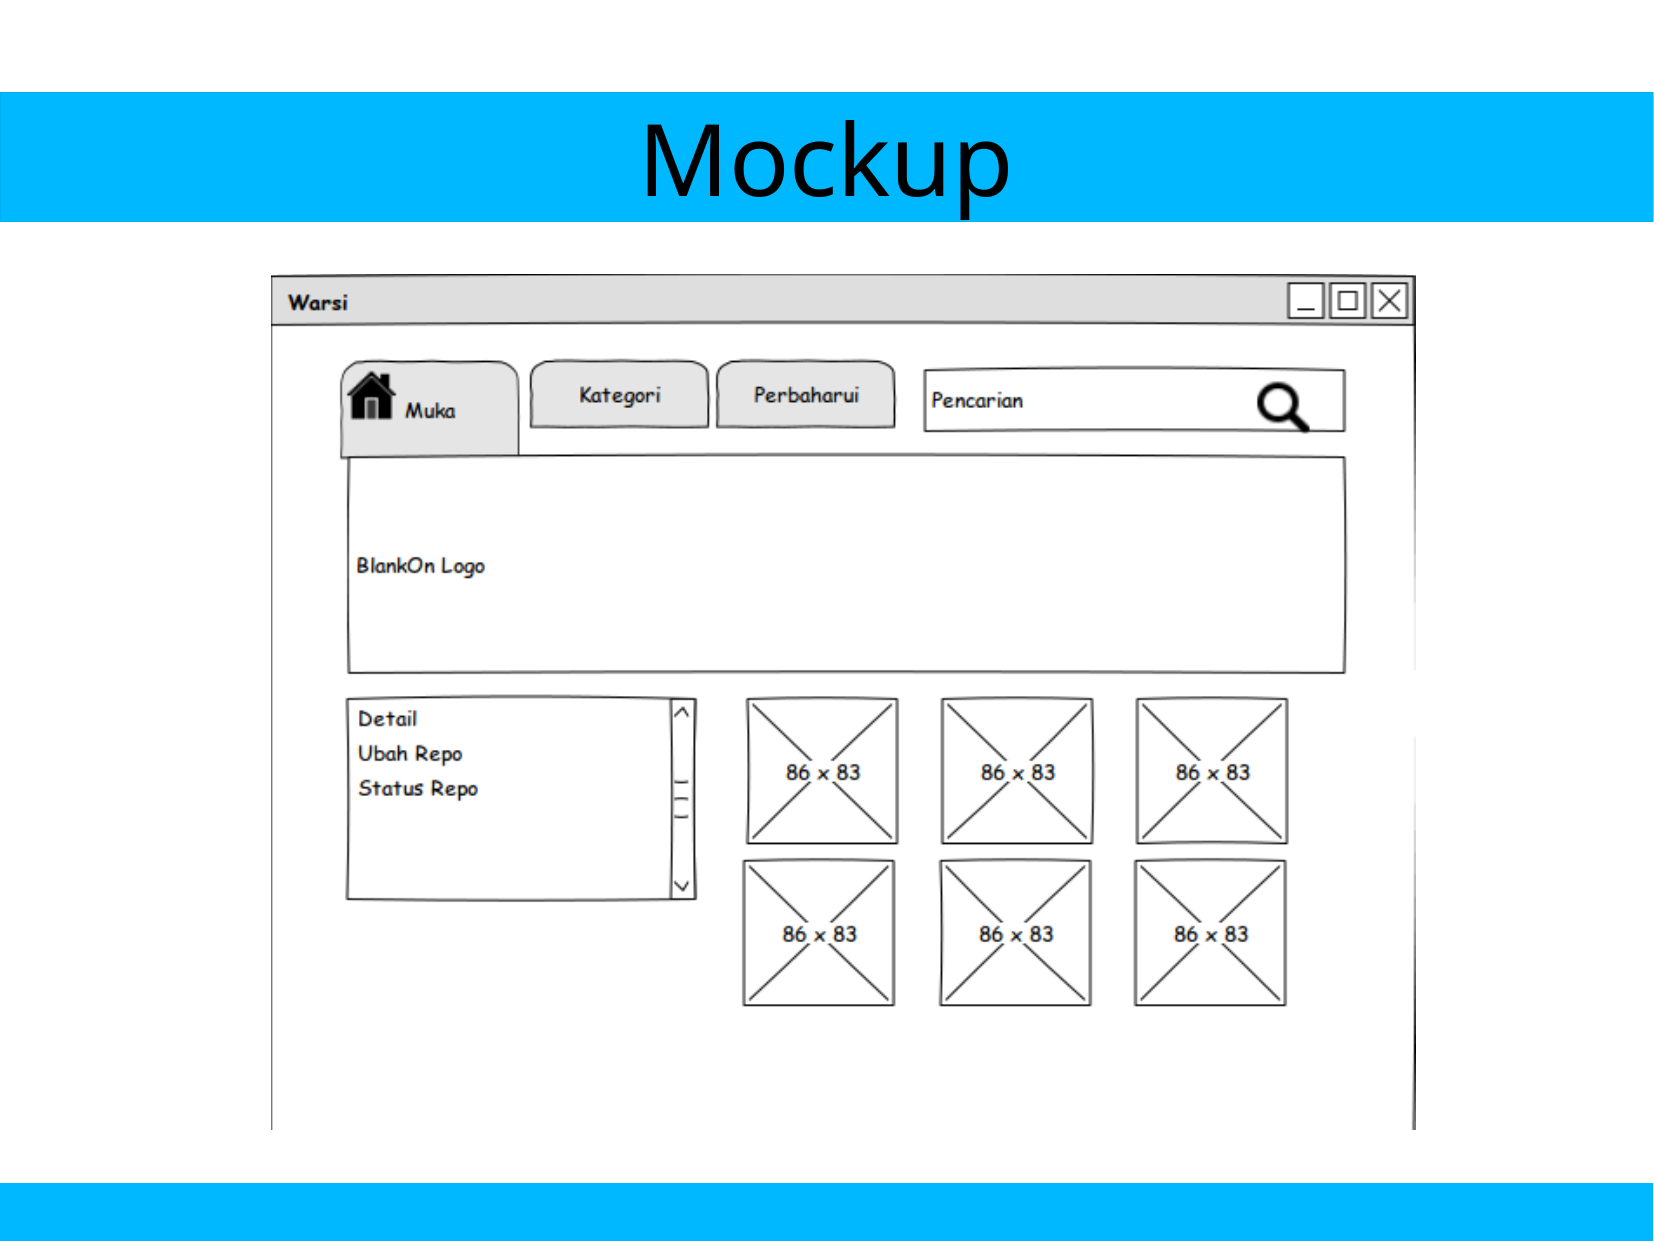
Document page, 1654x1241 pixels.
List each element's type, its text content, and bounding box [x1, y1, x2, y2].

picture [271, 274, 1416, 1130]
text_box [1571, 92, 1654, 222]
text_box [0, 1182, 1654, 1241]
text_box Mockup [82, 49, 1571, 257]
text_box [0, 92, 82, 222]
